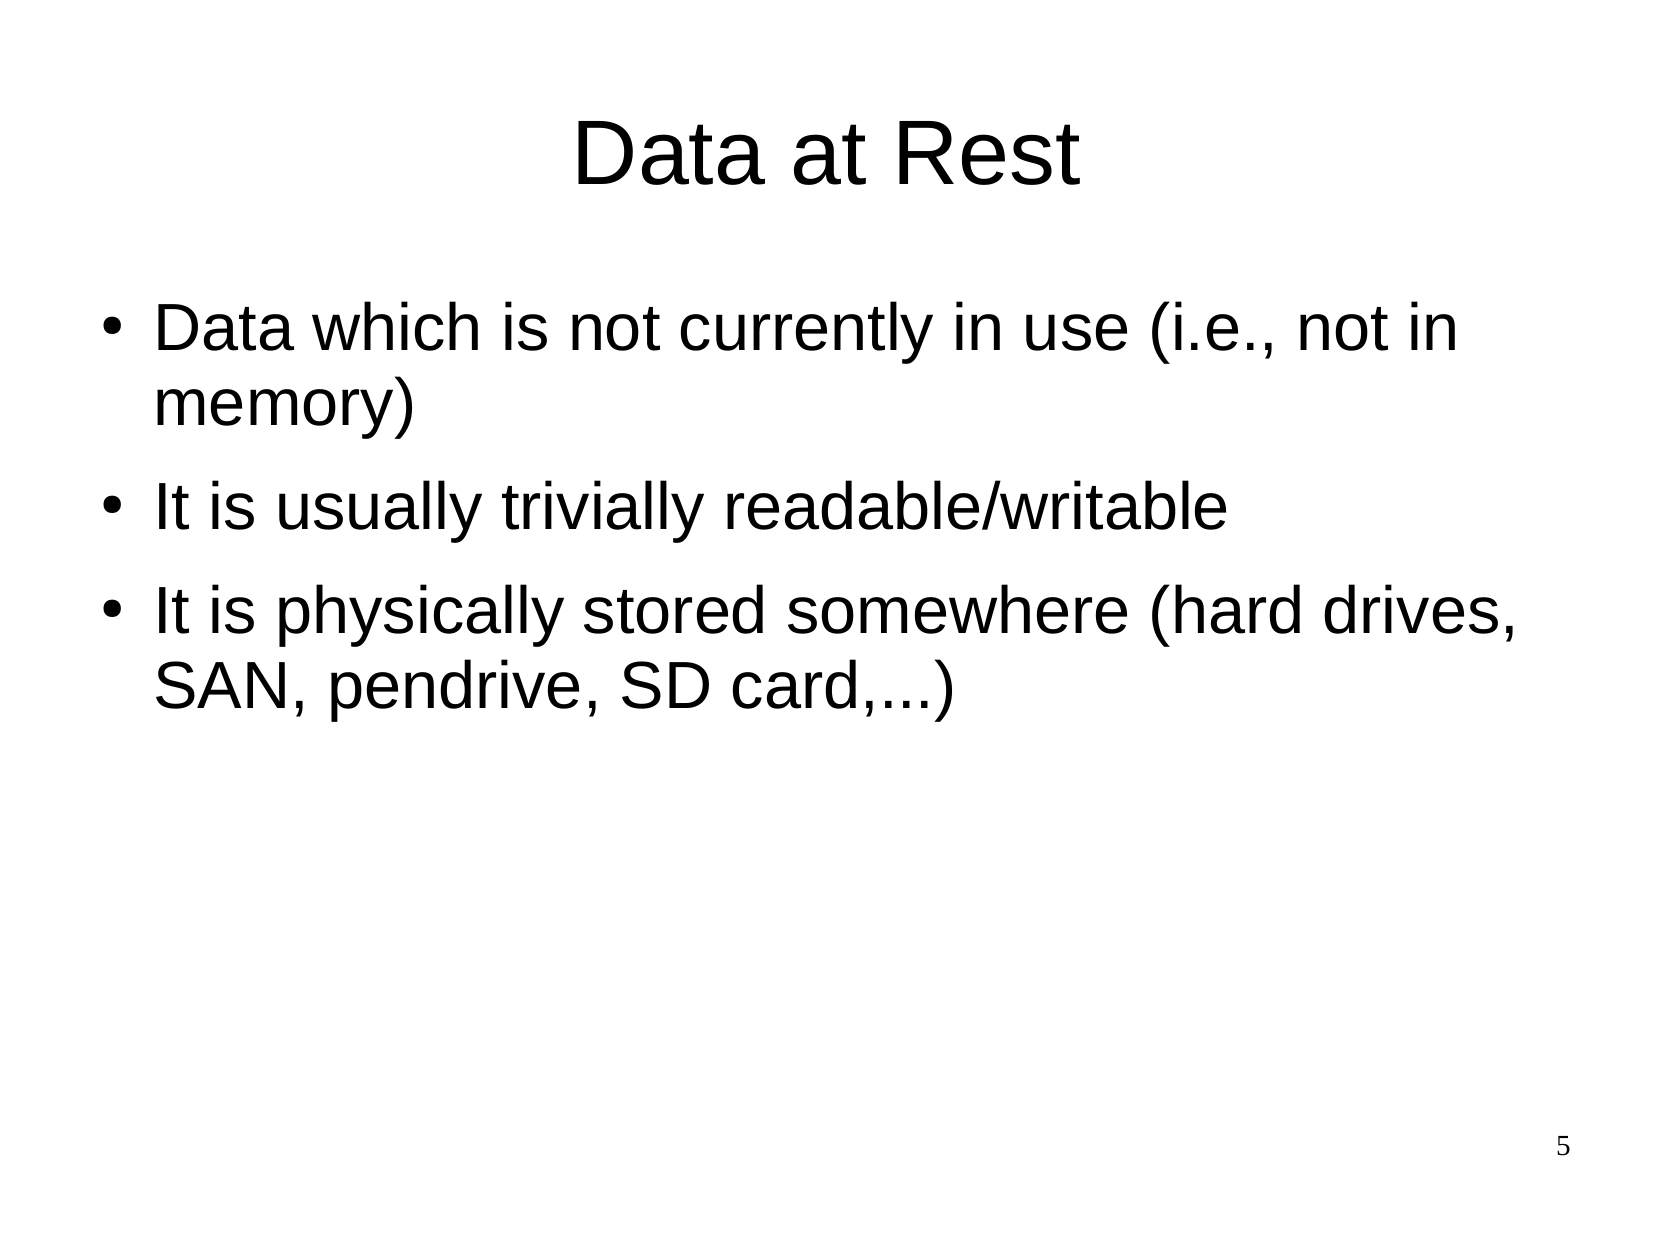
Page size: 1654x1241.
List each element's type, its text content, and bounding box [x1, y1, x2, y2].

list Data which is not currently in use (i.e., not in memory) It is usually trivially readable/writable It is physically stored somewhere (hard drives, SAN, pendrive, SD card,...) [82, 290, 1571, 1010]
title Data at Rest [82, 49, 1571, 257]
